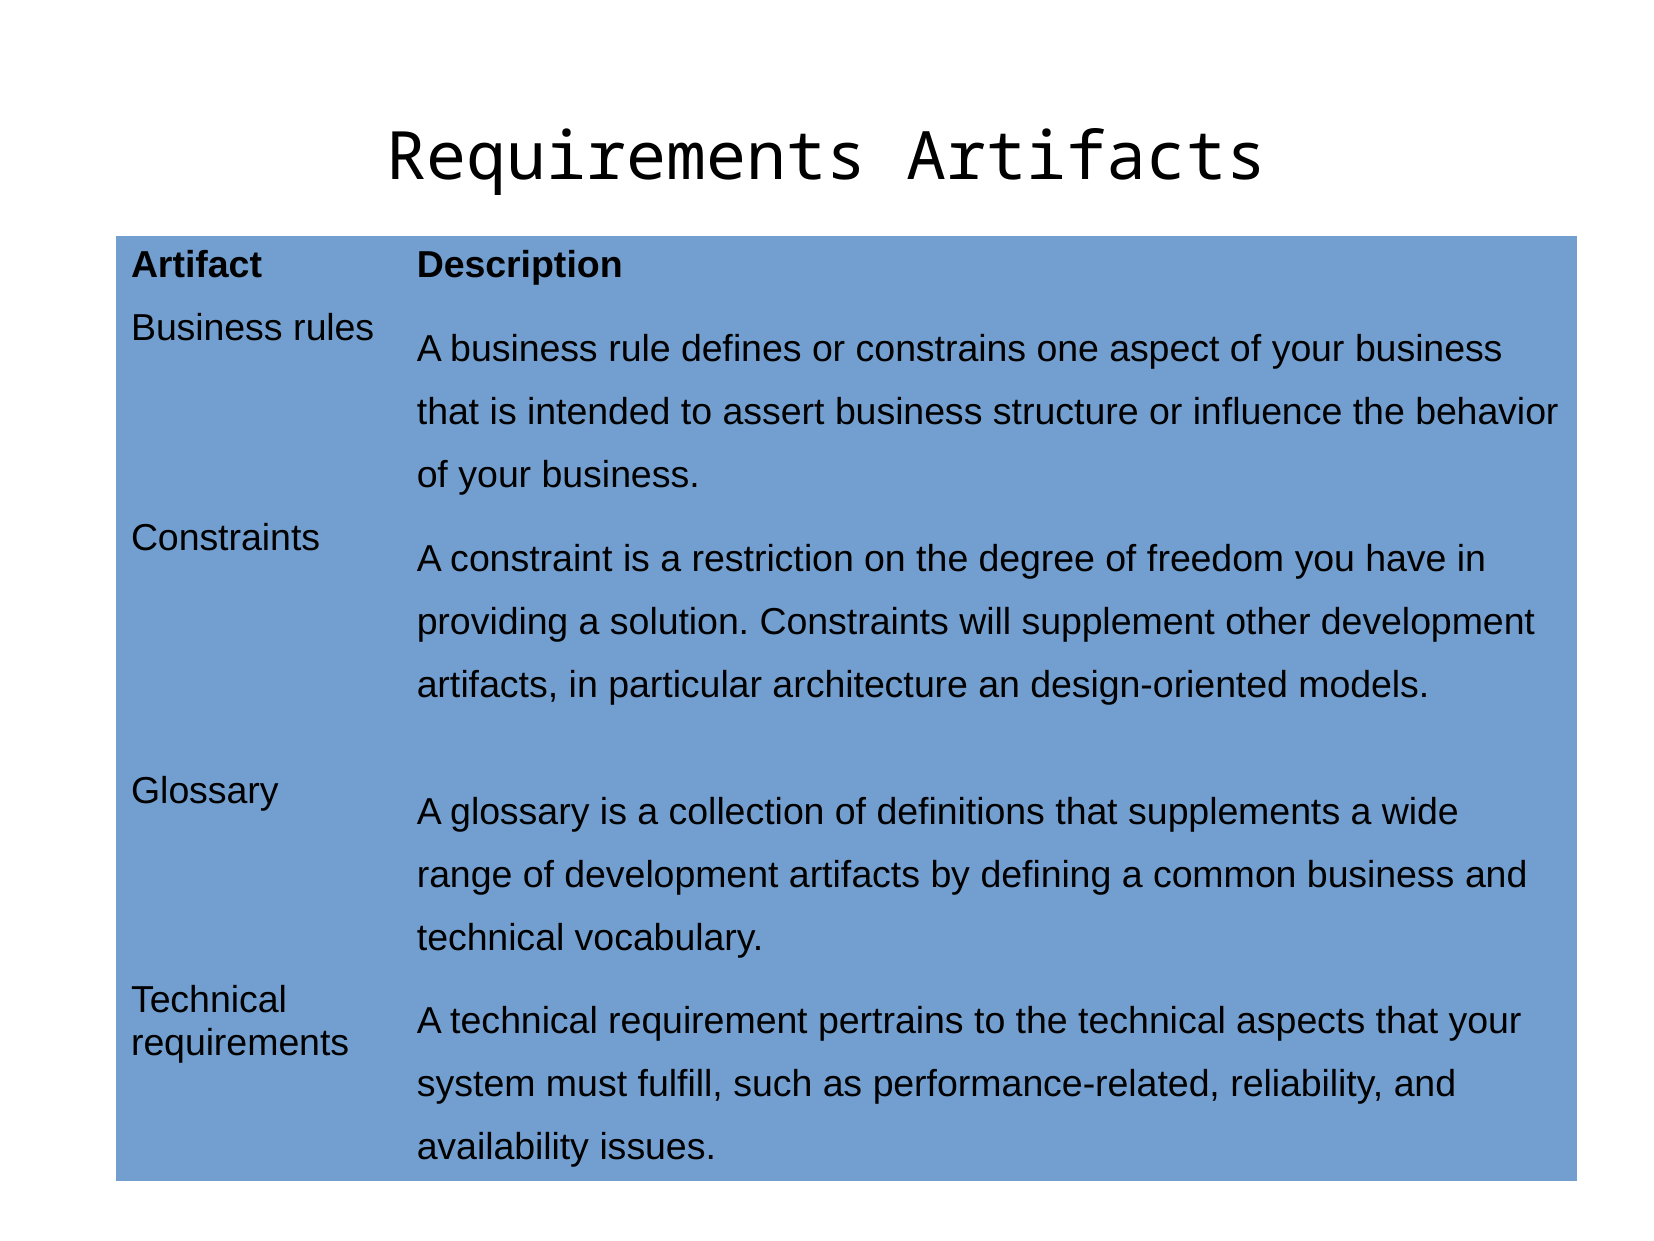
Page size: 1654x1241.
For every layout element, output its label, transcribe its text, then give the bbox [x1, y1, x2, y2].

table_header Description [402, 236, 1577, 299]
table_cell Technical requirements [116, 972, 402, 1181]
title Requirements Artifacts [82, 49, 1571, 257]
table_cell Glossary [116, 762, 402, 972]
table_cell A constraint is a restriction on the degree of freedom you have in providing a solution. Constraints will supplement other development artifacts, in particular architecture an design-oriented models. [402, 509, 1577, 762]
table_cell Constraints [116, 509, 402, 762]
table_cell A glossary is a collection of definitions that supplements a wide range of development artifacts by defining a common business and technical vocabulary. [402, 762, 1577, 972]
table_header Artifact [116, 236, 402, 299]
table_cell A technical requirement pertrains to the technical aspects that your system must fulfill, such as performance-related, reliability, and availability issues. [402, 972, 1577, 1181]
table_cell A business rule defines or constrains one aspect of your business that is intended to assert business structure or influence the behavior of your business. [402, 299, 1577, 509]
table_cell Business rules [116, 299, 402, 509]
